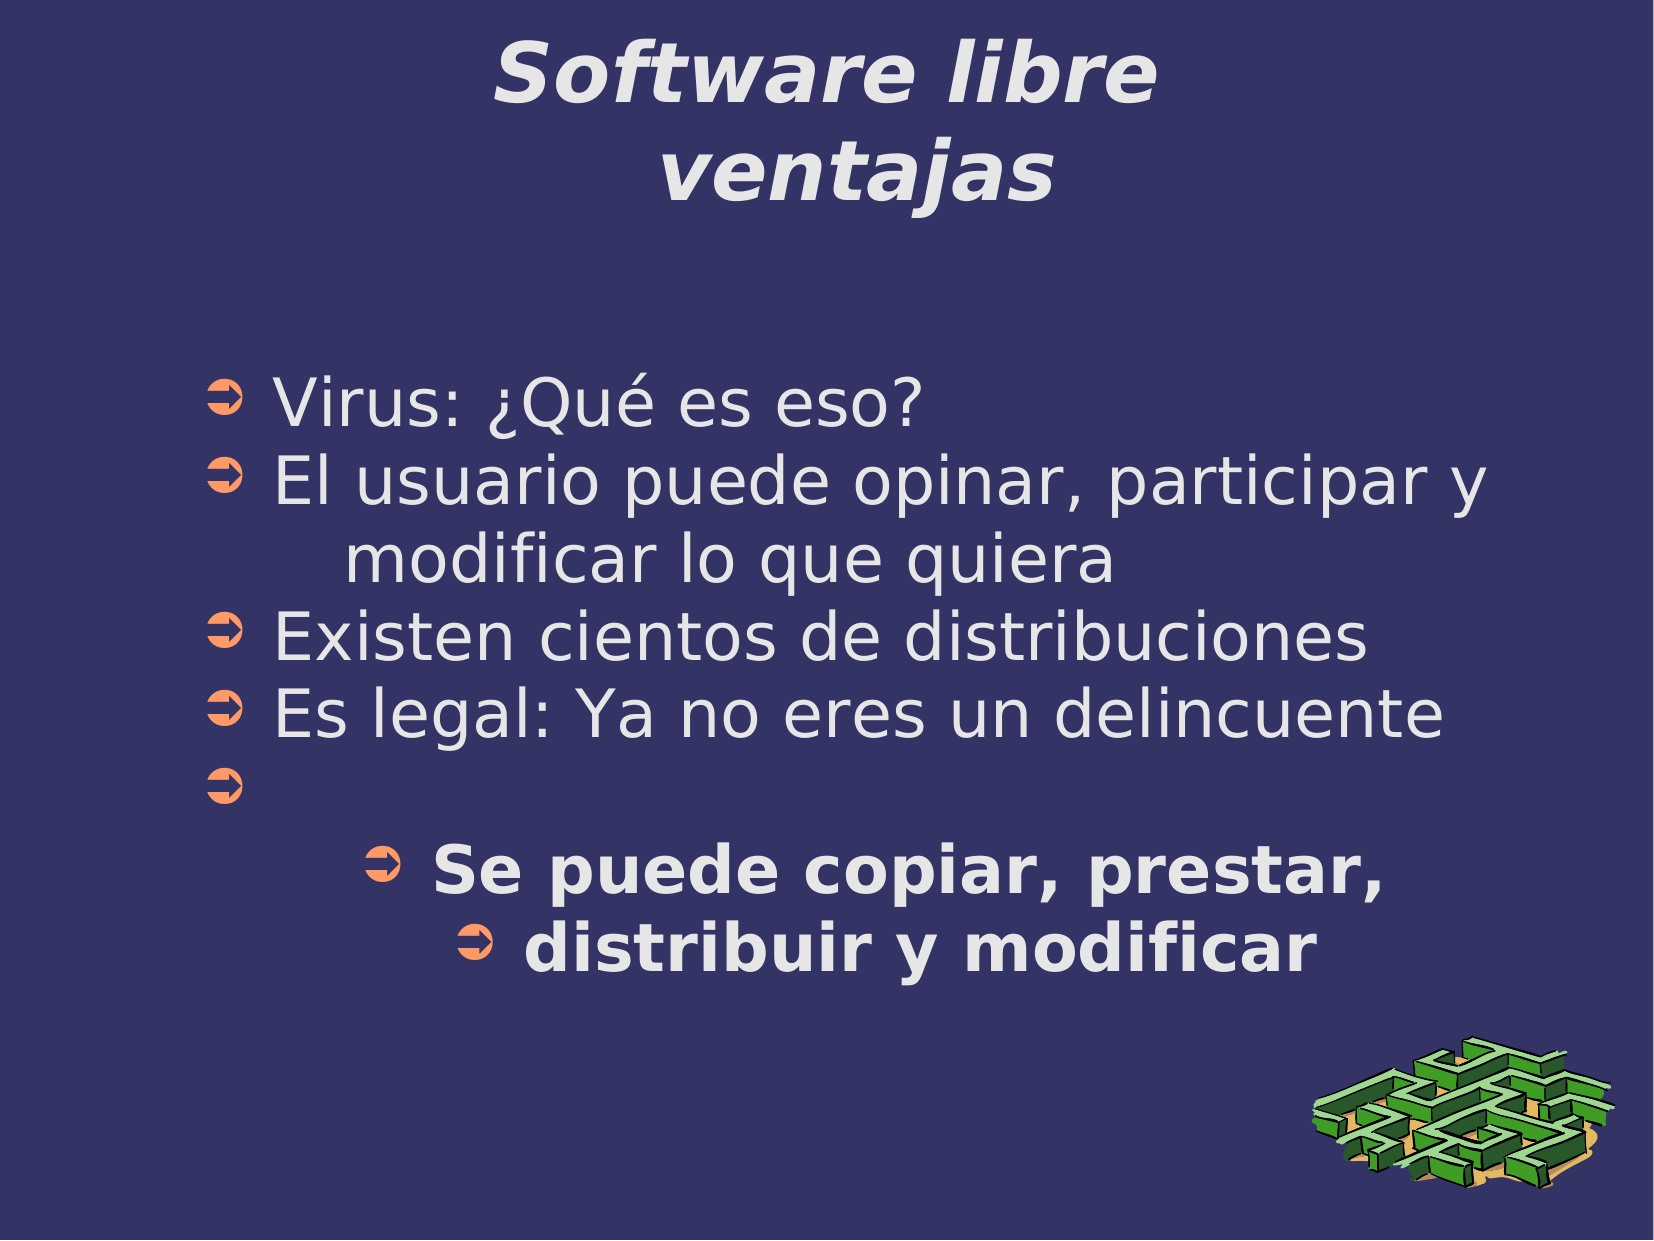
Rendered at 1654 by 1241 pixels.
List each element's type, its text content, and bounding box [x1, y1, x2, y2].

list Virus: ¿Qué es eso? El usuario puede opinar, participar y modificar lo que quiera Existen cientos de distribuciones Es legal: Ya no eres un delincuente Se puede copiar, prestar, distribuir y modificar [178, 364, 1570, 1147]
title Software libre ventajas [121, 25, 1534, 220]
